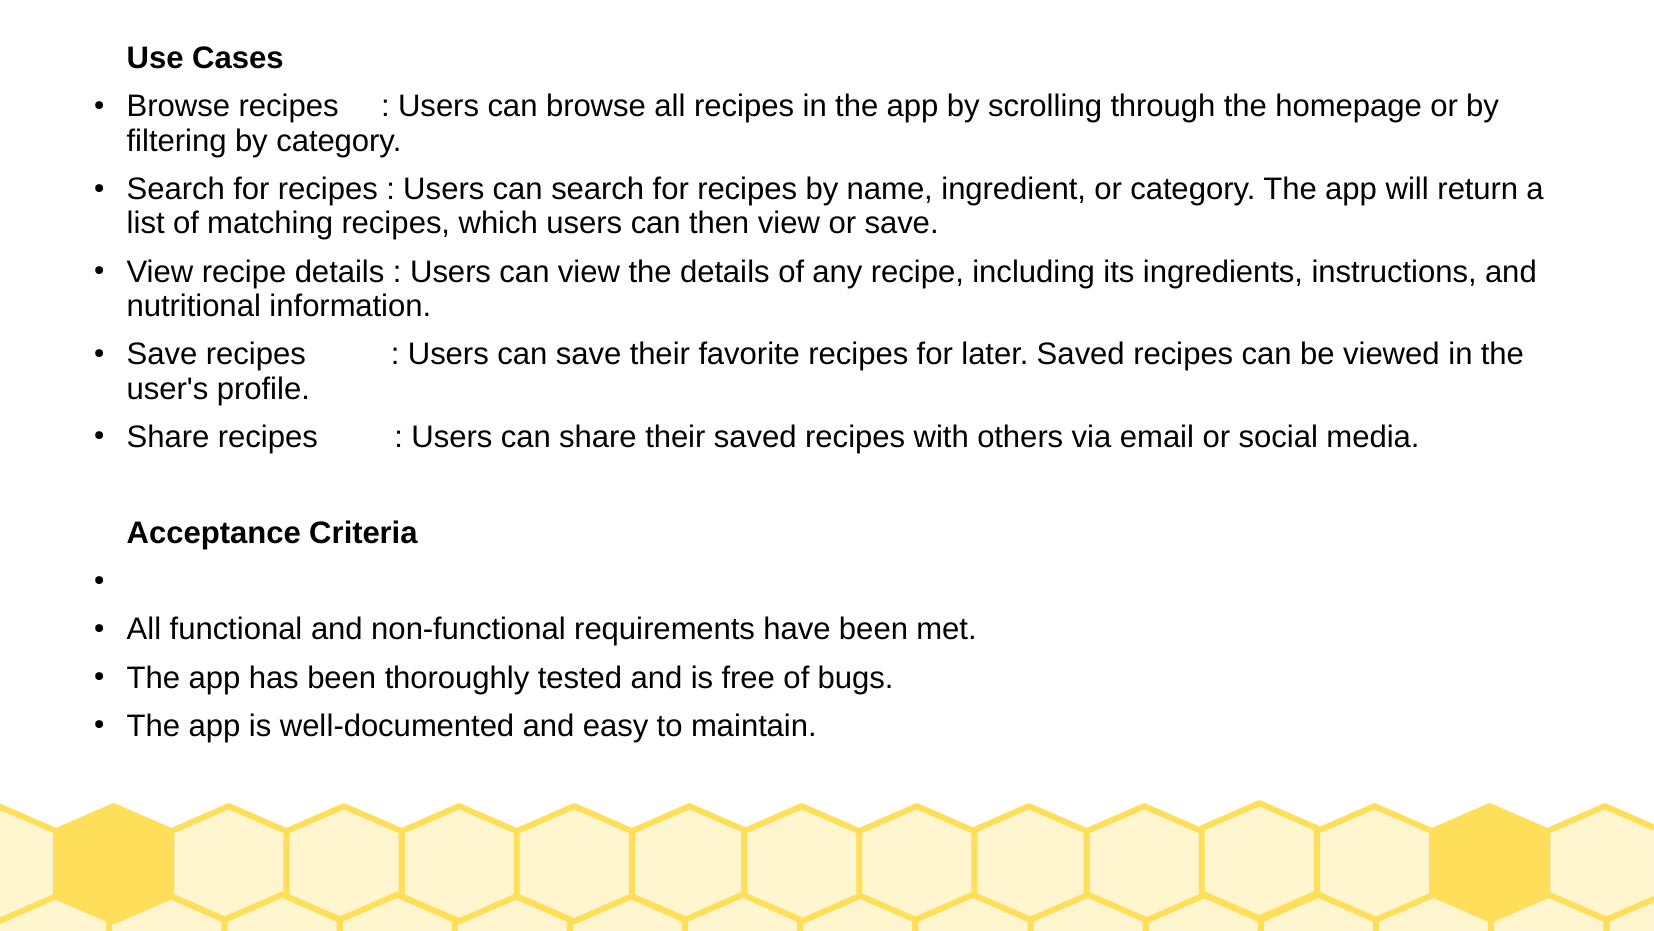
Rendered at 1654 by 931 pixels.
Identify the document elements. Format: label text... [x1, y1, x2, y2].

list Use Cases Browse recipes : Users can browse all recipes in the app by scrolling through the homepage or by filtering by category. Search for recipes : Users can search for recipes by name, ingredient, or category. The app will return a list of matching recipes, which users can then view or save. View recipe details : Users can view the details of any recipe, including its ingredients, instructions, and nutritional information. Save recipes : Users can save their favorite recipes for later. Saved recipes can be viewed in the user's profile. Share recipes : Users can share their saved recipes with others via email or social media. Acceptance Criteria All functional and non-functional requirements have been met. The app has been thoroughly tested and is free of bugs. The app is well-documented and easy to maintain. [82, 40, 1571, 758]
